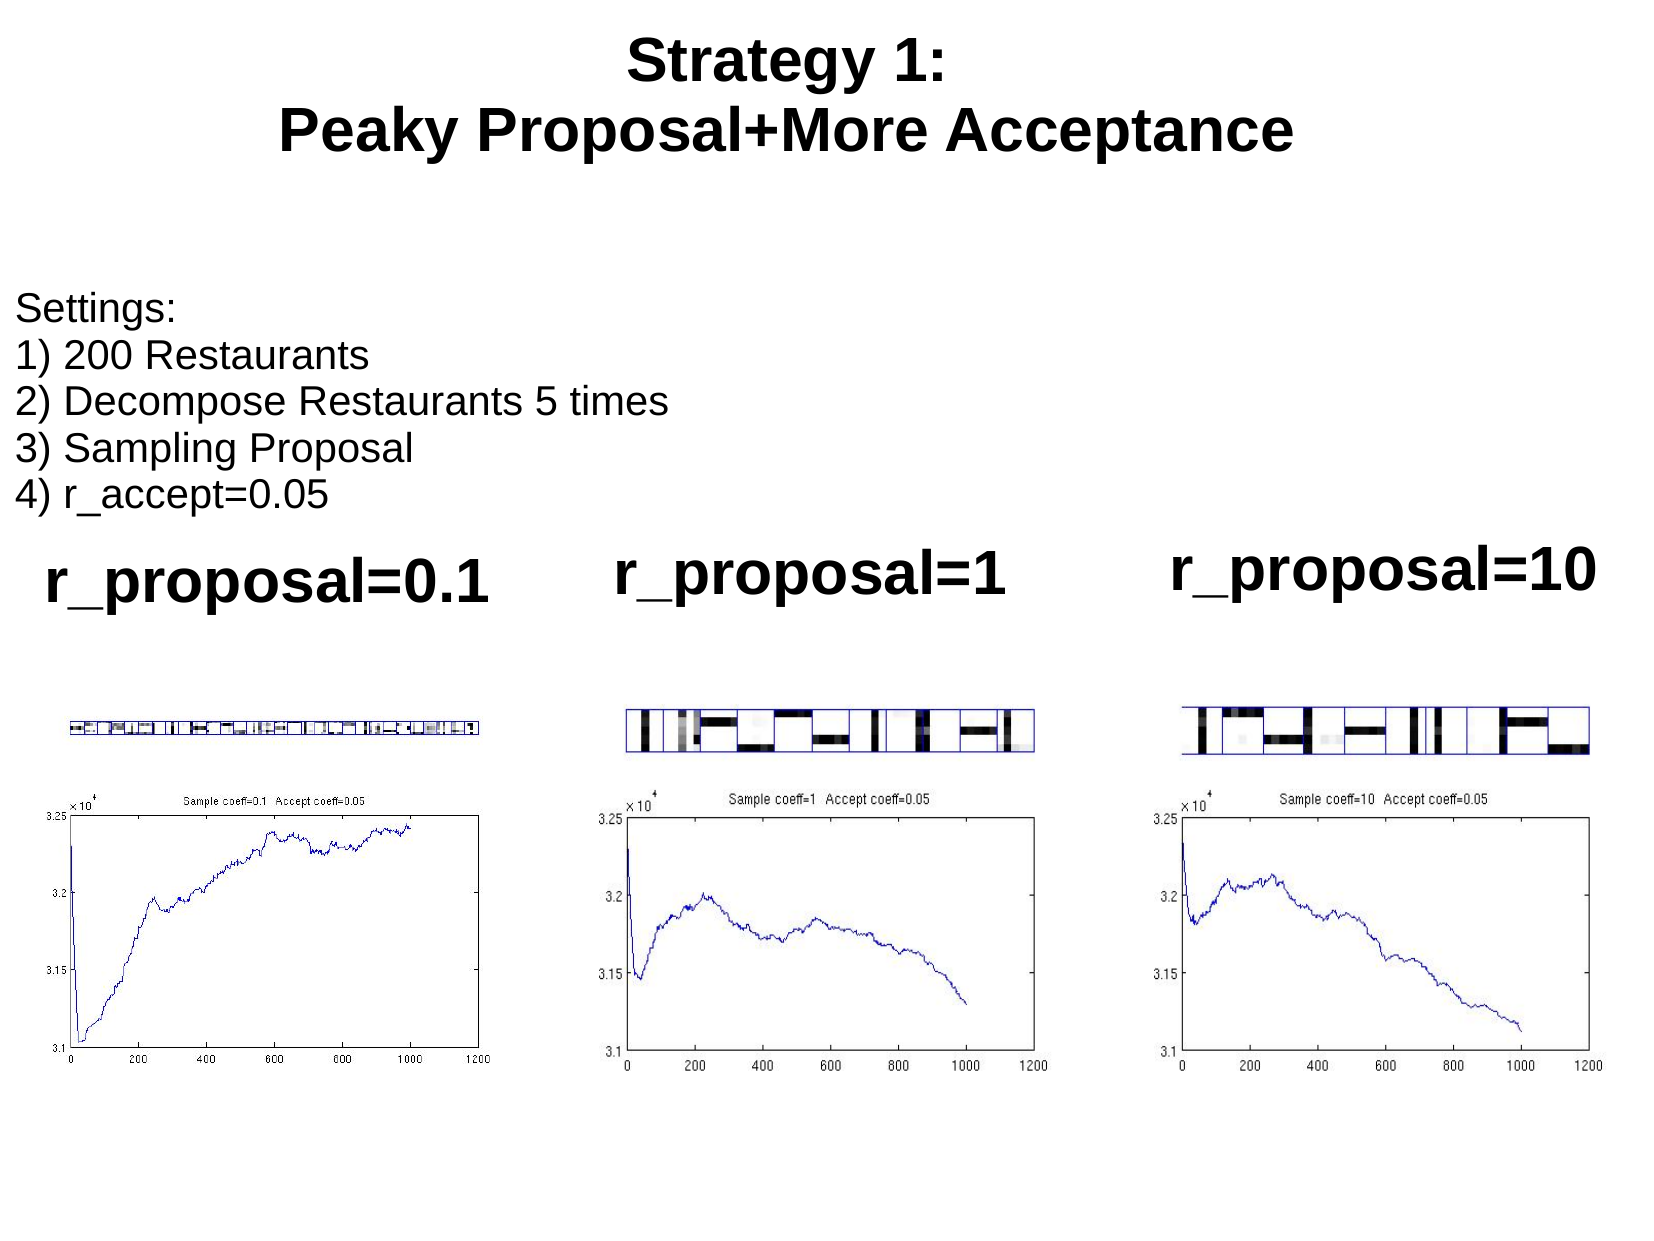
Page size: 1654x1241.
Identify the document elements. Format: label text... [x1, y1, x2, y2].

picture [558, 648, 1084, 1100]
picture [2, 645, 528, 1096]
picture [1113, 648, 1639, 1100]
text_box Settings: 1) 200 Restaurants 2) Decompose Restaurants 5 times 3) Sampling Proposal 4) r_accept=0.05 [0, 277, 1586, 526]
text_box r_proposal=0.1 [9, 538, 526, 624]
text_box Strategy 1: Peaky Proposal+More Acceptance [262, 17, 1313, 506]
text_box r_proposal=1 [552, 530, 1068, 616]
text_box r_proposal=10 [1126, 526, 1642, 612]
